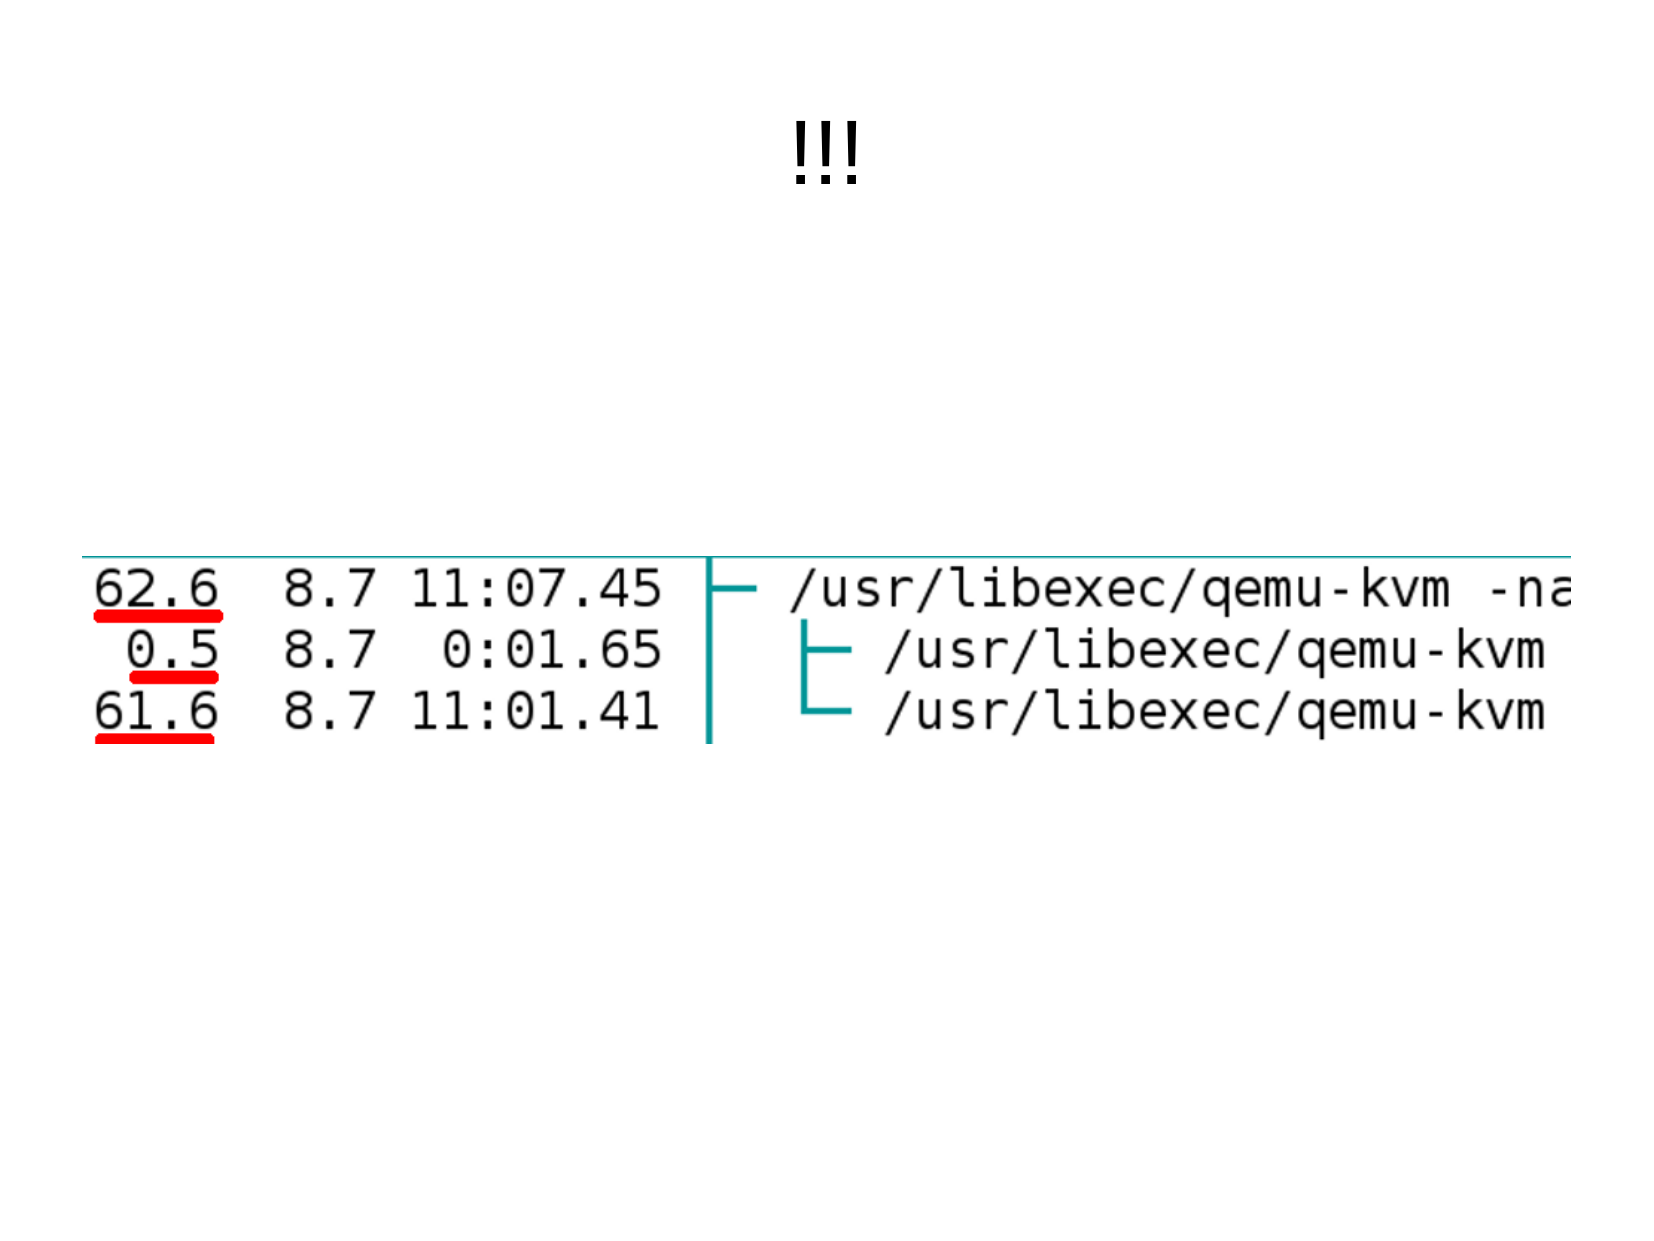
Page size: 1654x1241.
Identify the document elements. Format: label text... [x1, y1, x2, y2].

picture [82, 556, 1571, 744]
title !!! [82, 49, 1571, 257]
